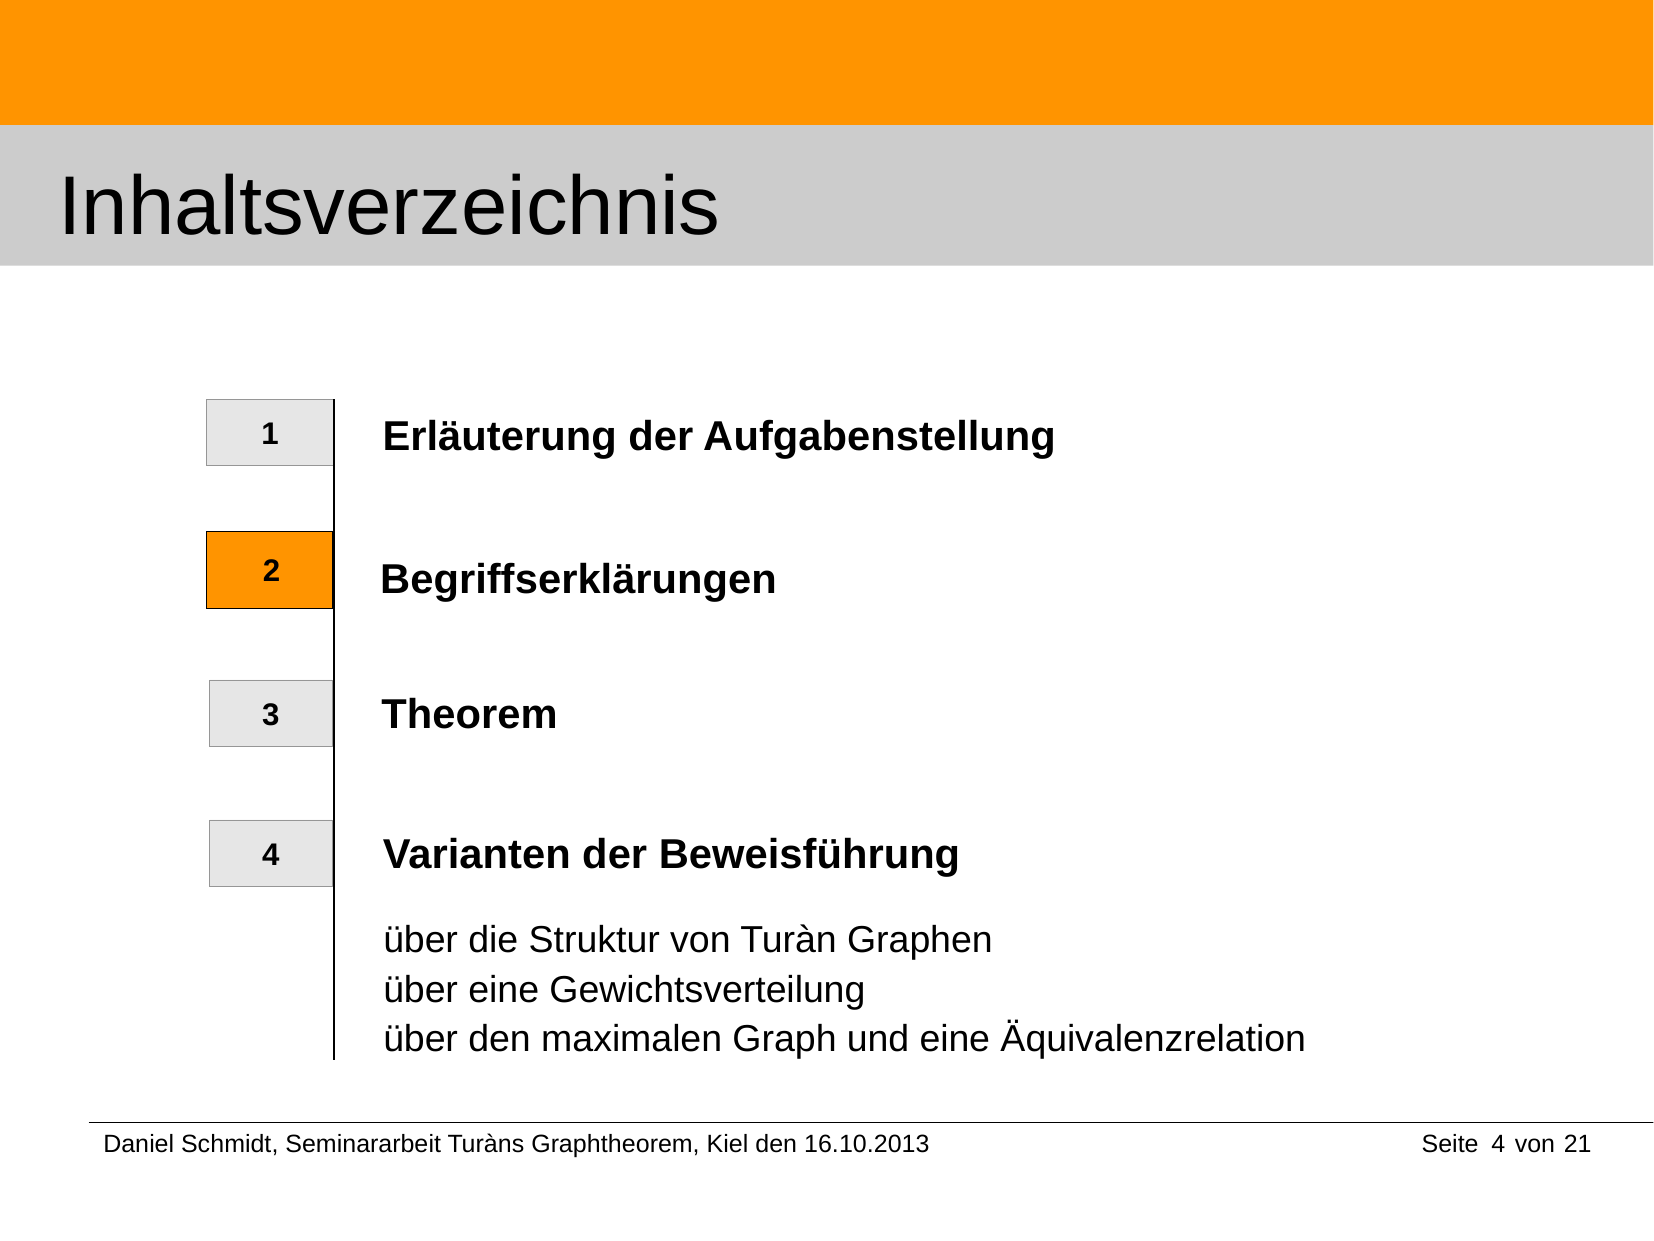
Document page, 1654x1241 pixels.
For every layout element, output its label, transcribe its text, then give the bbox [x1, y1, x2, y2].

text_box Daniel Schmidt, Seminararbeit Turàns Graphtheorem, Kiel den 16.10.2013 [88, 1122, 975, 1165]
text_box 4 [209, 819, 332, 886]
text_box 2 [248, 545, 296, 597]
text_box Erläuterung der Aufgabenstellung [367, 405, 1077, 468]
text_box 21 [1548, 1121, 1654, 1193]
title Inhaltsverzeichnis [50, 143, 1359, 260]
text_box Begriffserklärungen [365, 548, 927, 610]
text_box Varianten der Beweisführung [368, 823, 1063, 885]
text_box 1 [206, 399, 333, 466]
text_box <Nummer> [1476, 1122, 1632, 1194]
list über die Struktur von Turàn Graphen über eine Gewichtsverteilung über den maximalen Graph und eine Äquivalenzrelation [375, 885, 1359, 1094]
text_box Theorem [366, 683, 928, 745]
text_box Seite [1406, 1122, 1476, 1165]
text_box [206, 531, 333, 609]
text_box 3 [209, 679, 332, 746]
